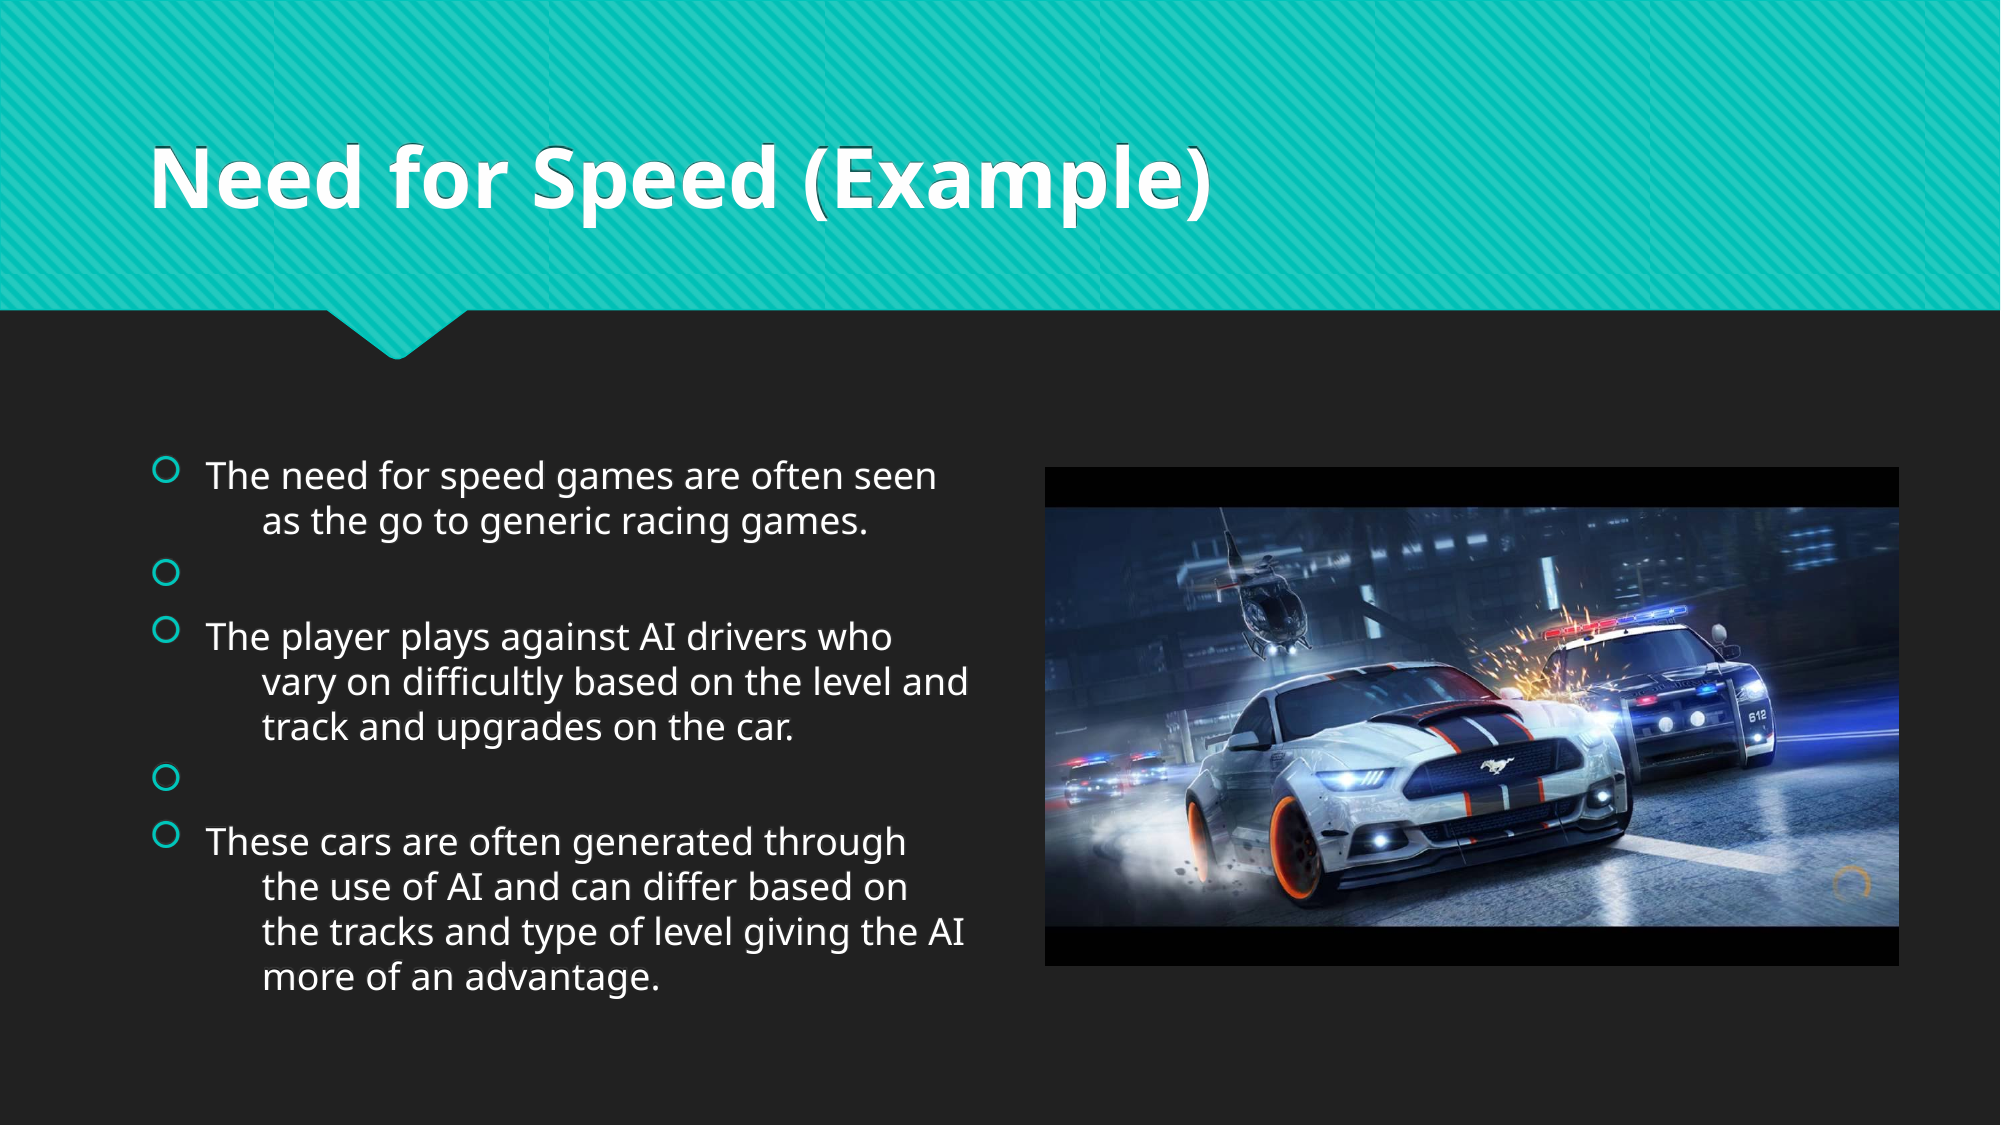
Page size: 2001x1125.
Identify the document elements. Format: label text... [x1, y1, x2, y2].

title Need for Speed (Example) [132, 73, 1868, 233]
picture [1045, 467, 1899, 966]
list The need for speed games are often seen as the go to generic racing games. The player plays against AI drivers who vary on difficultly based on the level and track and upgrades on the car. These cars are often generated through the use of AI and can differ based on the tracks and type of level giving the AI more of an advantage. [134, 364, 988, 1086]
